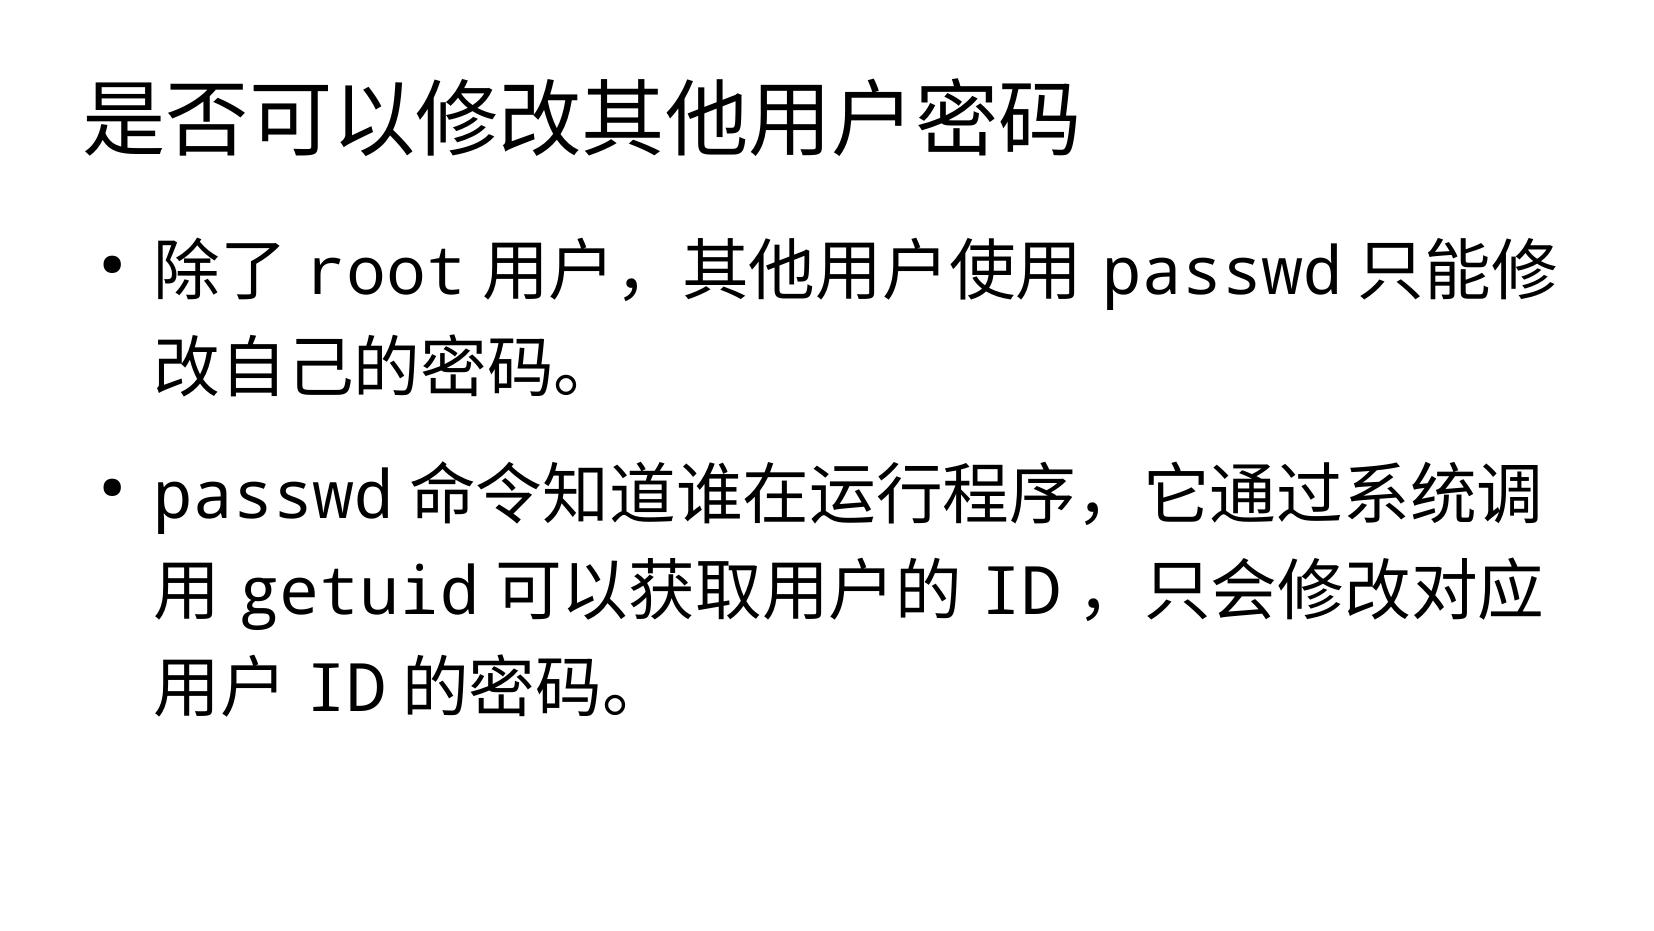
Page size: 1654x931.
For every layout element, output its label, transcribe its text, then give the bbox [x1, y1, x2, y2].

list 除了root用户，其他用户使用passwd只能修改自己的密码。 passwd命令知道谁在运行程序，它通过系统调用getuid可以获取用户的ID，只会修改对应用户ID的密码。 [82, 217, 1571, 804]
title 是否可以修改其他用户密码 [82, 37, 1571, 189]
